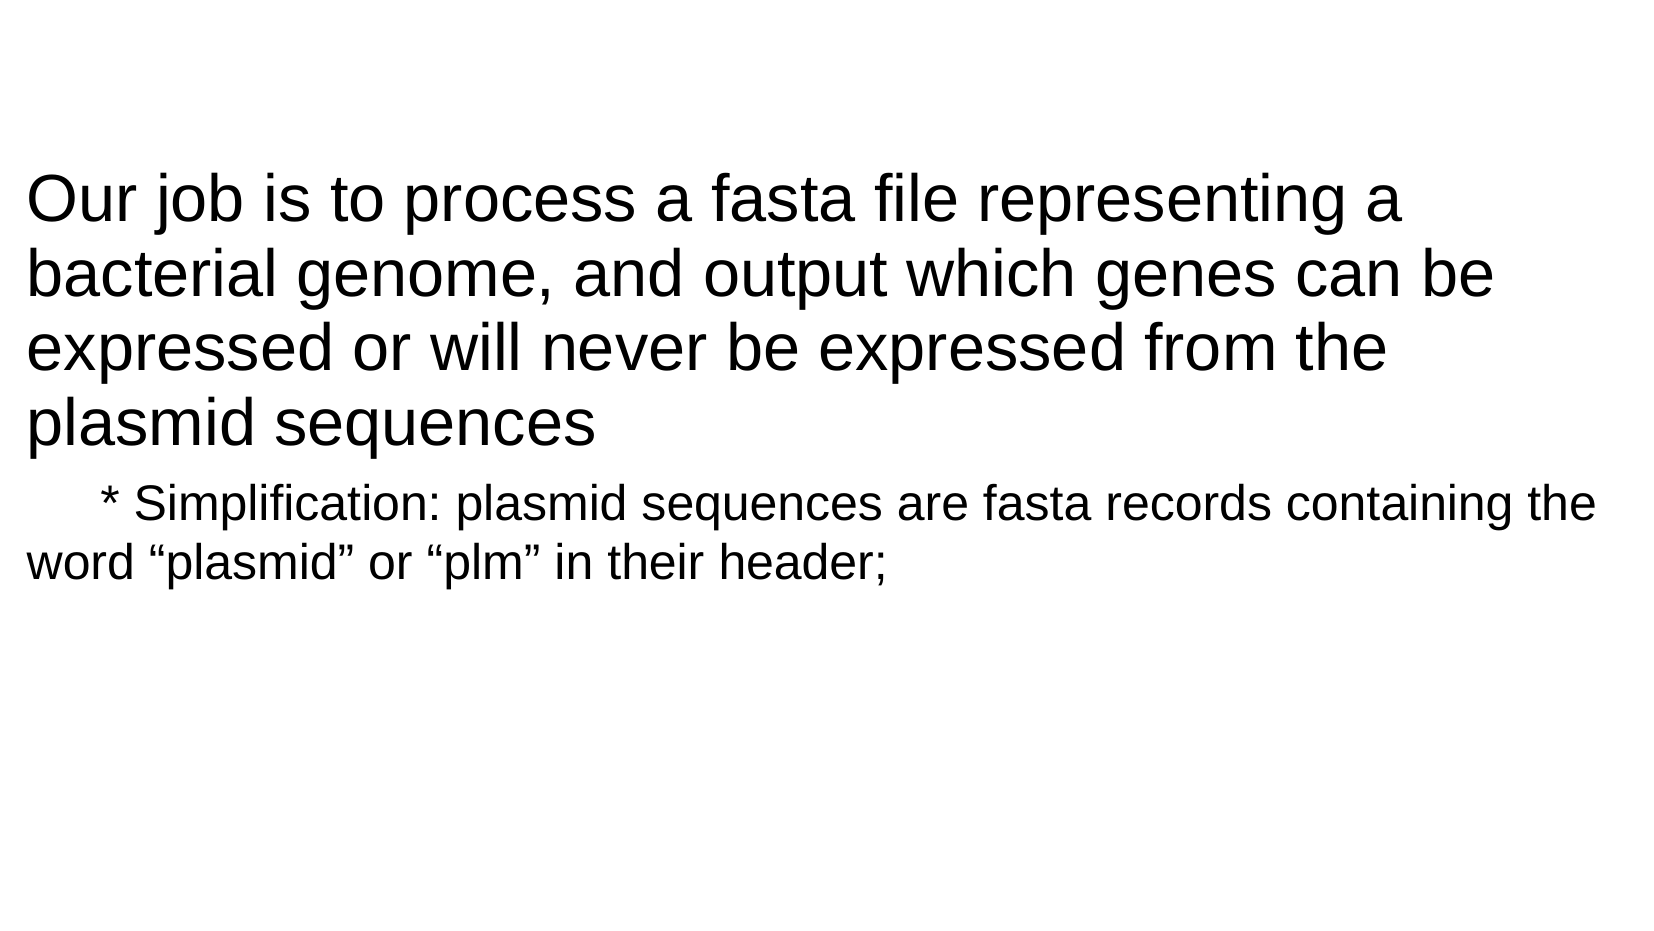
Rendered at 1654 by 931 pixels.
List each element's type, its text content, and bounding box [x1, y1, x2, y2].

text_box Our job is to process a fasta file representing a bacterial genome, and output which genes can be expressed or will never be expressed from the plasmid sequences * Simplification: plasmid sequences are fasta records containing the word “plasmid” or “plm” in their header; [11, 153, 1642, 598]
